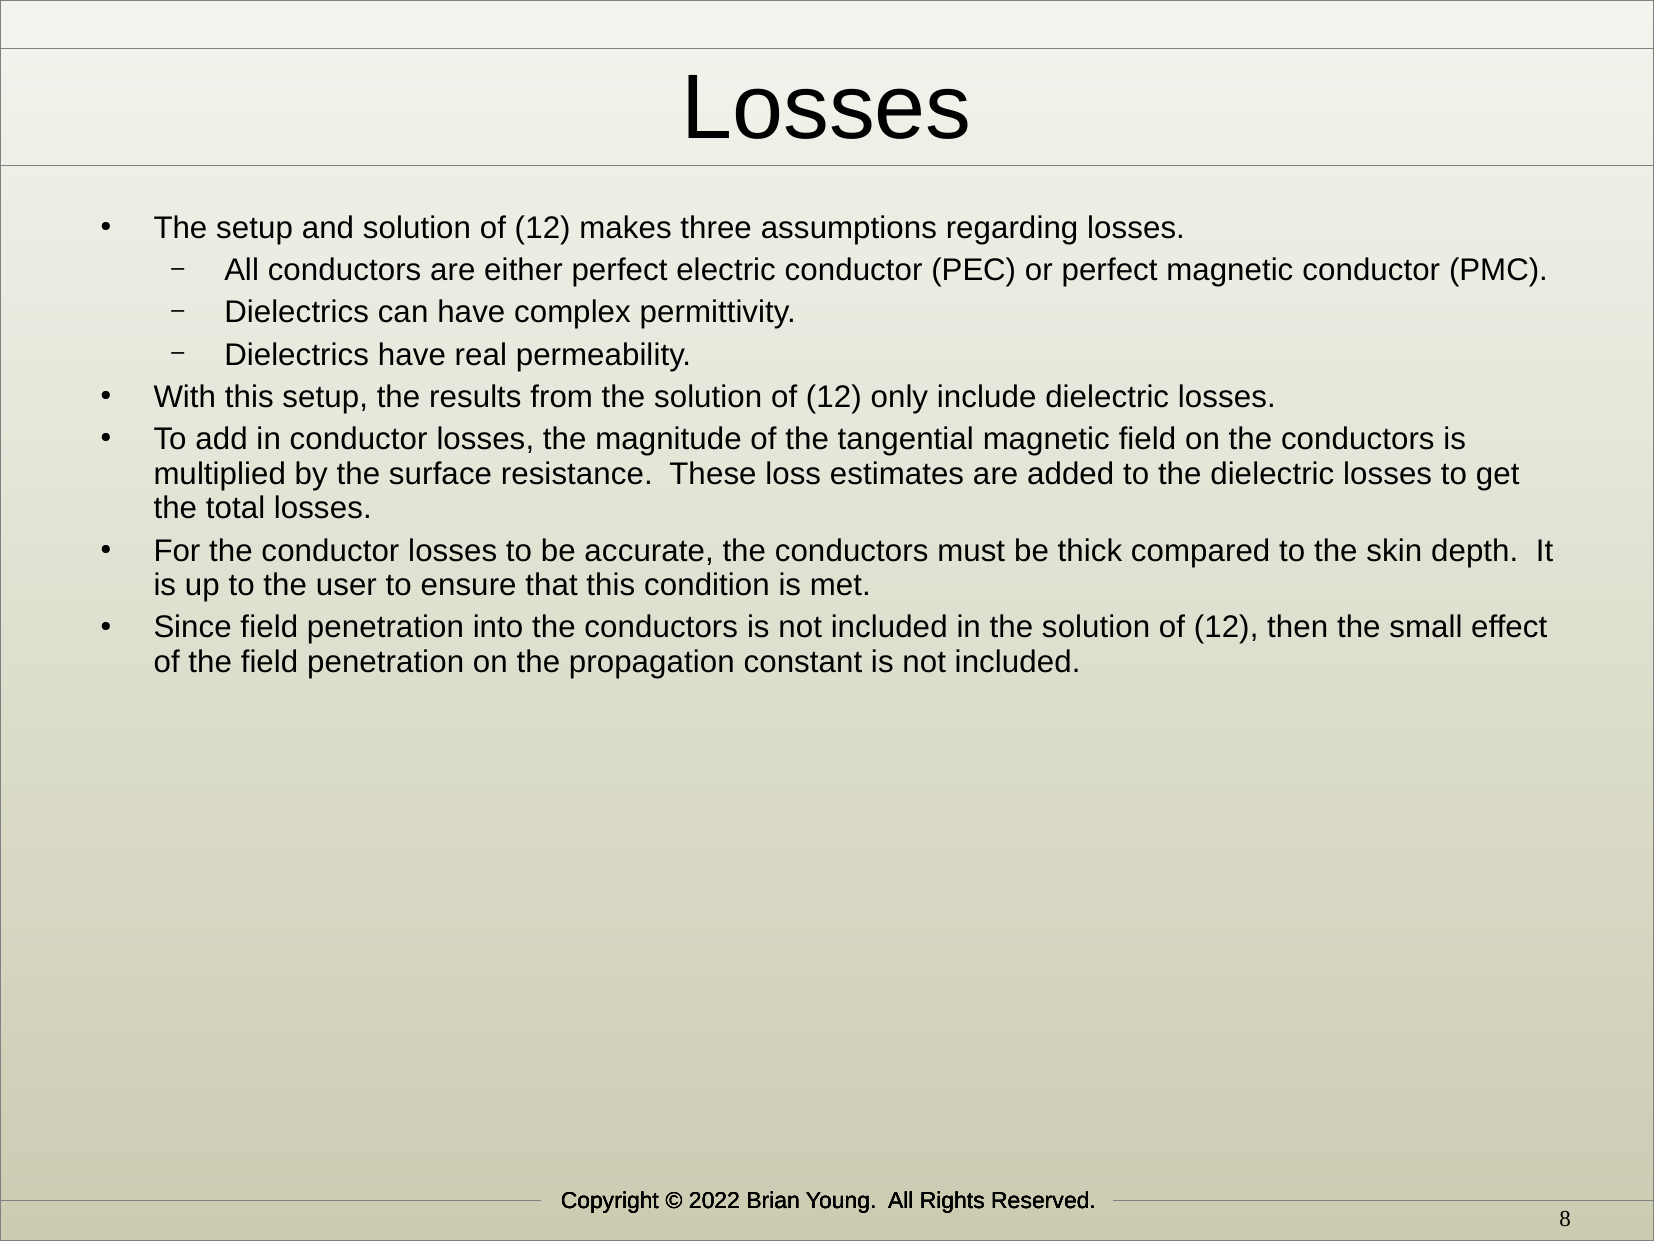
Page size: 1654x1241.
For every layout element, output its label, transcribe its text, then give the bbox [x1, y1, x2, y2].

list The setup and solution of (12) makes three assumptions regarding losses. All conductors are either perfect electric conductor (PEC) or perfect magnetic conductor (PMC). Dielectrics can have complex permittivity. Dielectrics have real permeability. With this setup, the results from the solution of (12) only include dielectric losses. To add in conductor losses, the magnitude of the tangential magnetic field on the conductors is multiplied by the surface resistance. These loss estimates are added to the dielectric losses to get the total losses. For the conductor losses to be accurate, the conductors must be thick compared to the skin depth. It is up to the user to ensure that this condition is met. Since field penetration into the conductors is not included in the solution of (12), then the small effect of the field penetration on the propagation constant is not included. [82, 210, 1571, 1109]
title Losses [82, 49, 1571, 166]
